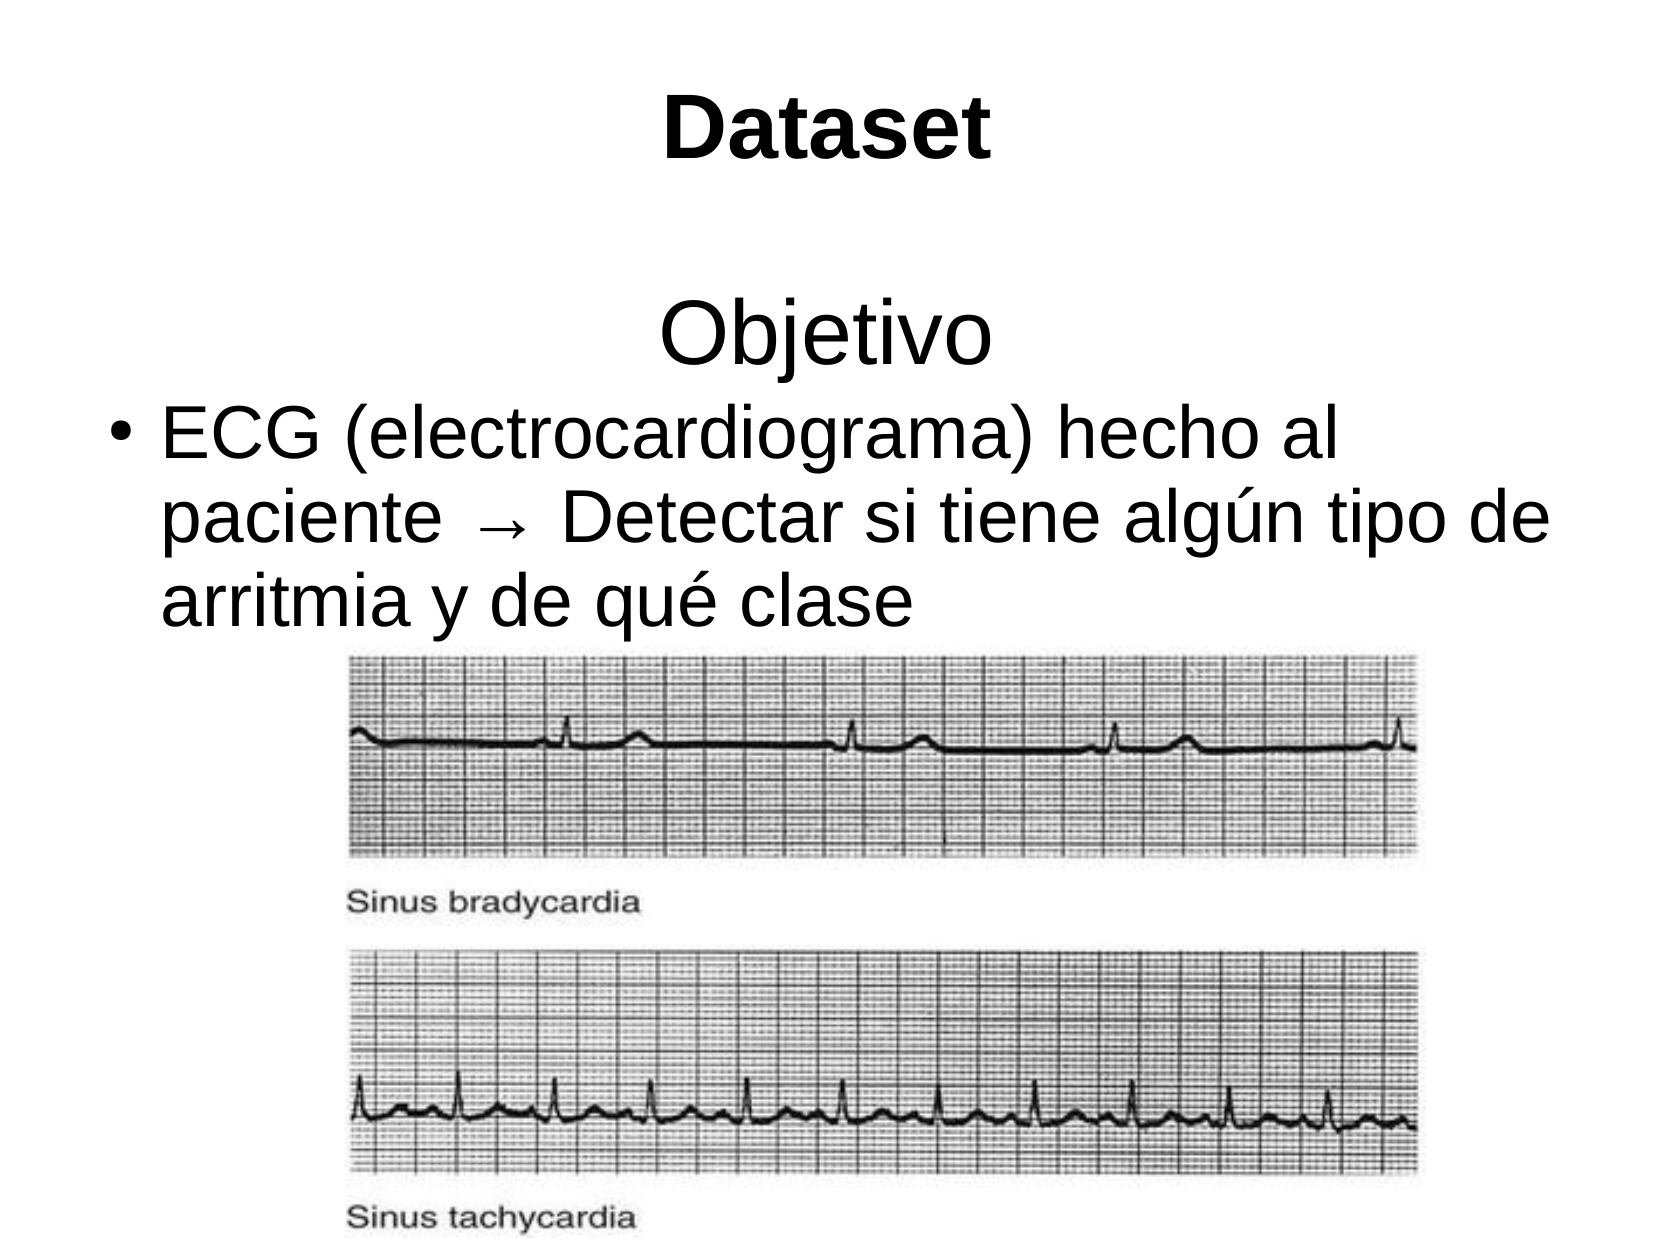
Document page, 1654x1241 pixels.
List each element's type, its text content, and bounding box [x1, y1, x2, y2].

picture [345, 646, 1426, 1238]
title Dataset Objetivo [82, 76, 1571, 384]
list ECG (electrocardiograma) hecho al paciente → Detectar si tiene algún tipo de arritmia y de qué clase [90, 390, 1579, 1111]
